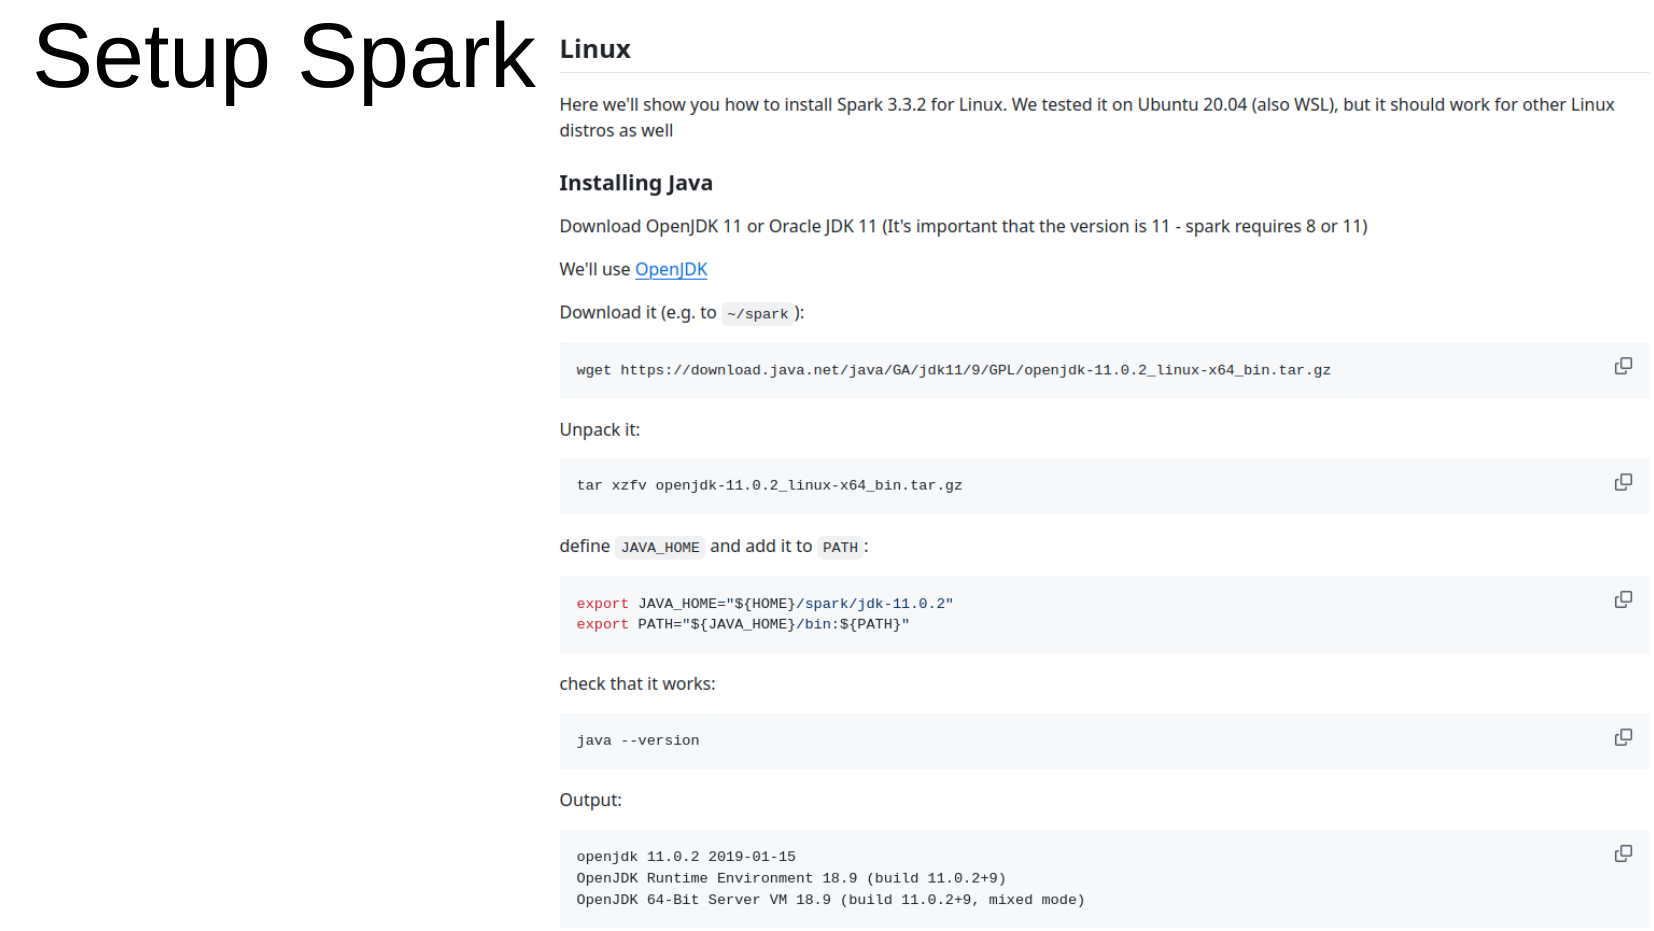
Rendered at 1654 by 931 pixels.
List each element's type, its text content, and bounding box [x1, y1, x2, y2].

picture [546, 30, 1654, 931]
title Setup Spark [7, 4, 563, 108]
